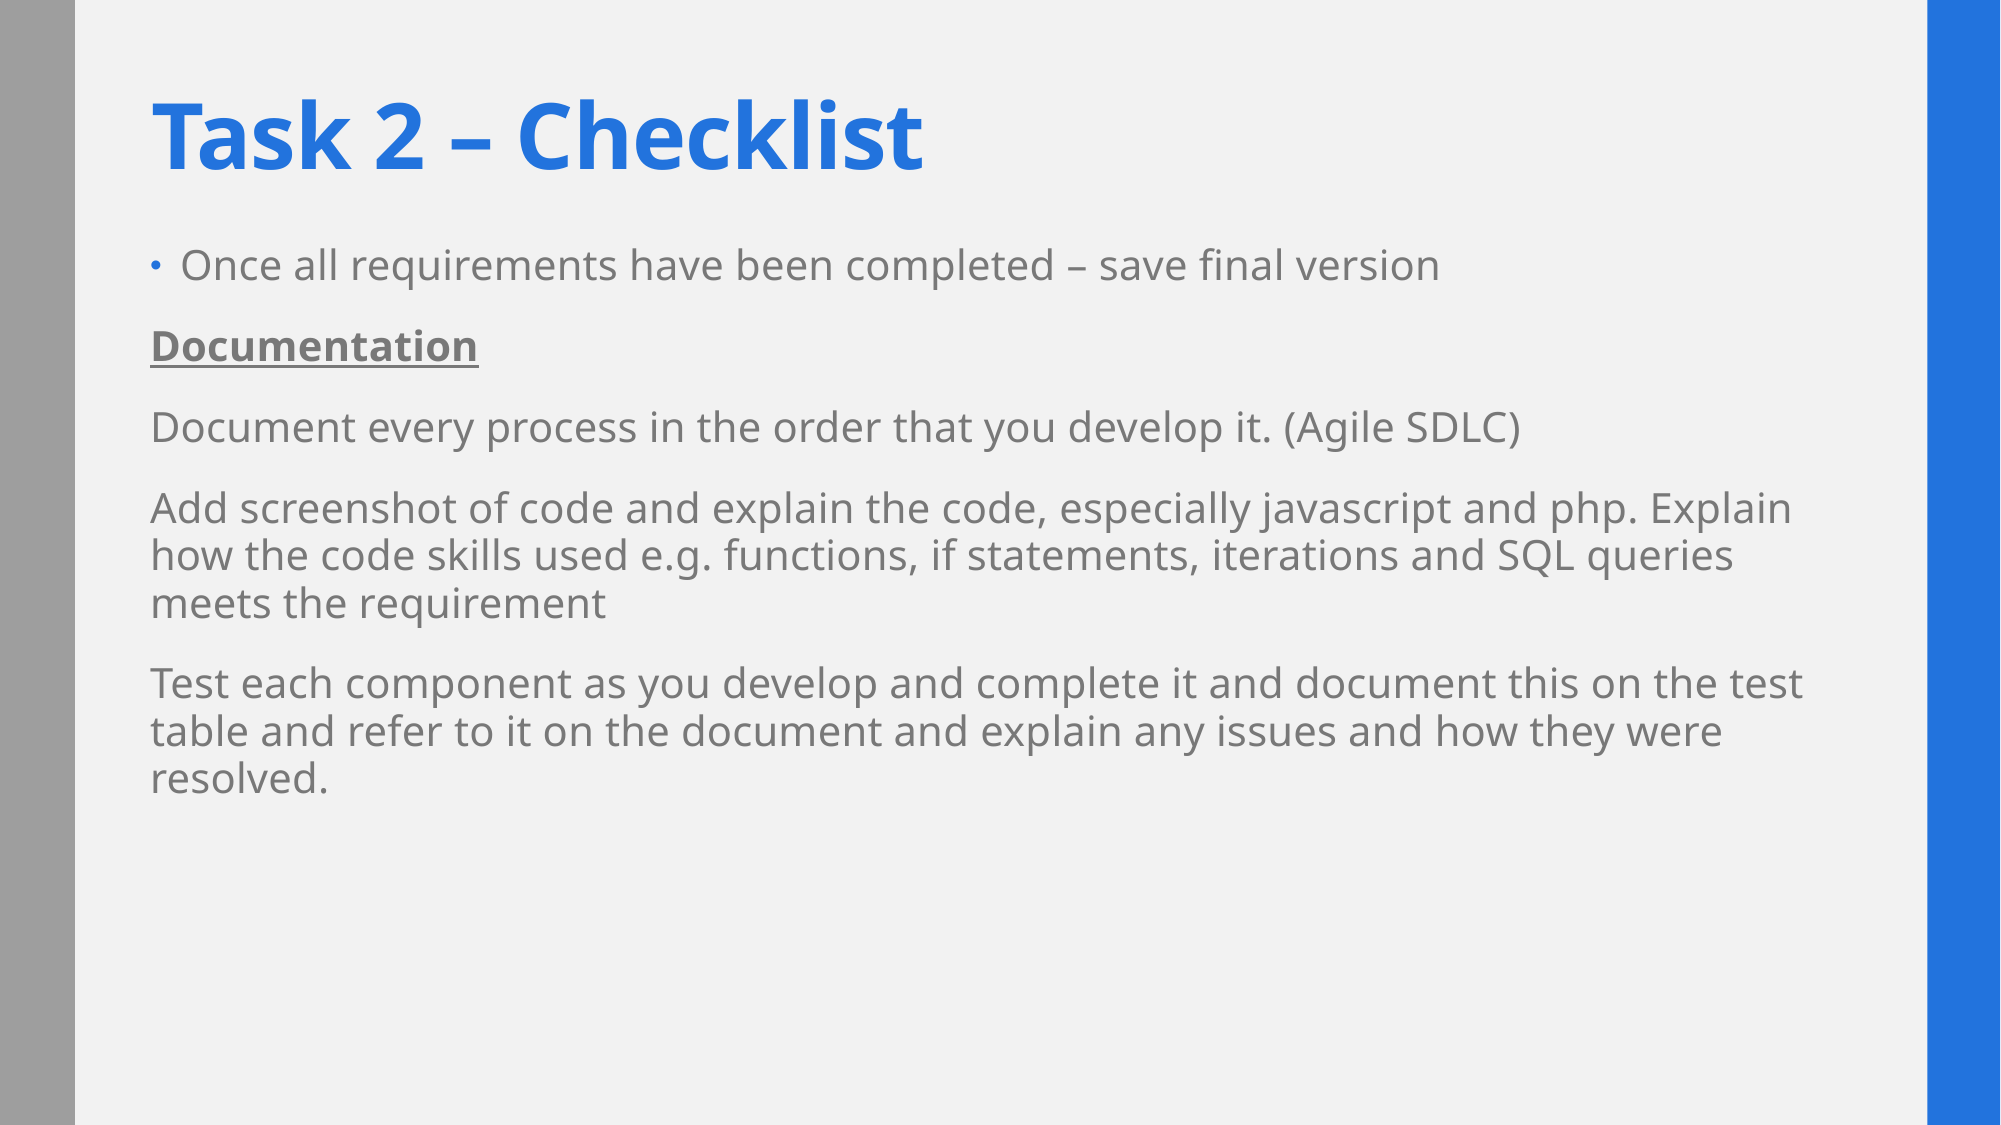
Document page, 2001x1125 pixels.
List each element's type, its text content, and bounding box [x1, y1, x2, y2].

list Task 2 – Checklist [151, 78, 1850, 199]
list Once all requirements have been completed – save final version Documentation Document every process in the order that you develop it. (Agile SDLC) Add screenshot of code and explain the code, especially javascript and php. Explain how the code skills used e.g. functions, if statements, iterations and SQL queries meets the requirement Test each component as you develop and complete it and document this on the test table and refer to it on the document and explain any issues and how they were resolved. [150, 235, 1849, 1050]
